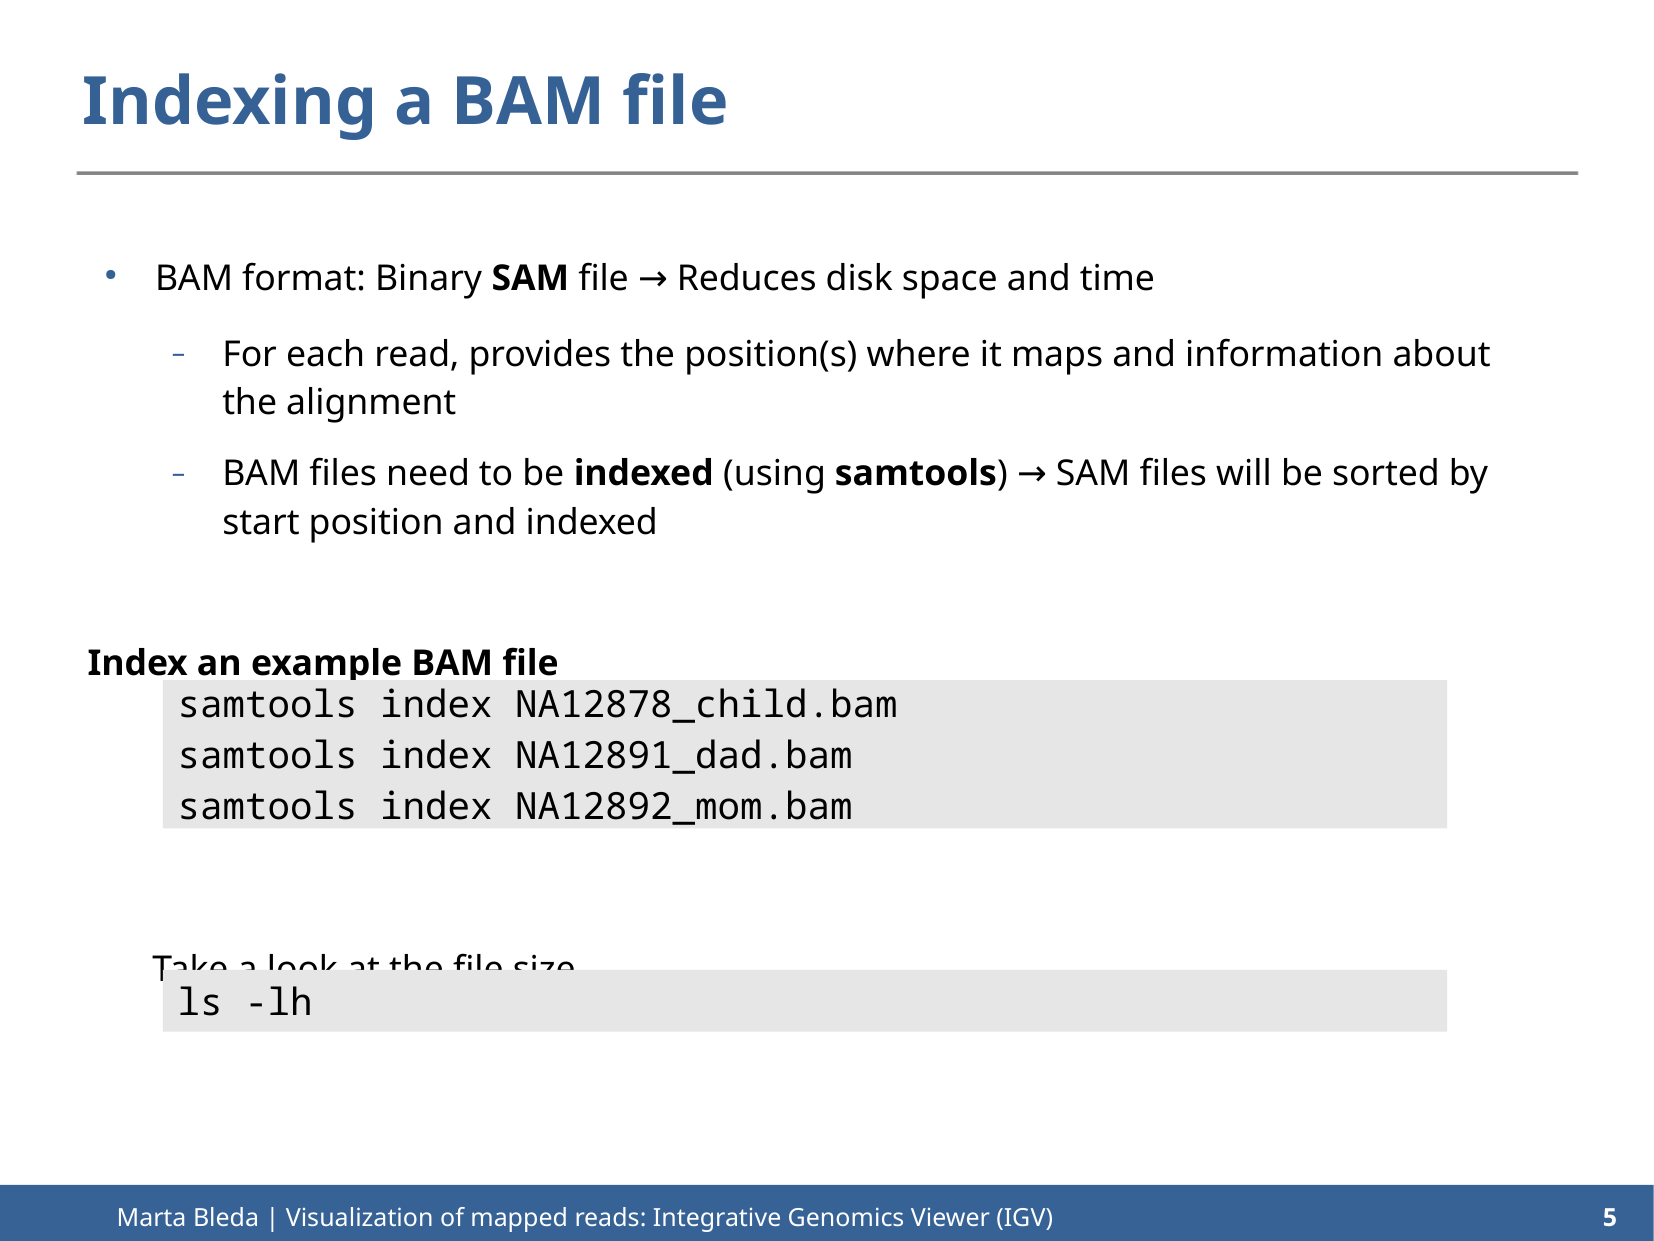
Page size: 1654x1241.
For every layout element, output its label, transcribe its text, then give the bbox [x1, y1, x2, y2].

title Indexing a BAM file [82, 49, 1571, 148]
list BAM format: Binary SAM file → Reduces disk space and time For each read, provides the position(s) where it maps and information about the alignment BAM files need to be indexed (using samtools) → SAM files will be sorted by start position and indexed Index an example BAM file Take a look at the file size [87, 251, 1496, 992]
picture [74, 170, 1580, 175]
text_box ls -lh [162, 969, 1448, 1032]
text_box samtools index NA12878_child.bam samtools index NA12891_dad.bam samtools index NA12892_mom.bam [162, 680, 1448, 829]
